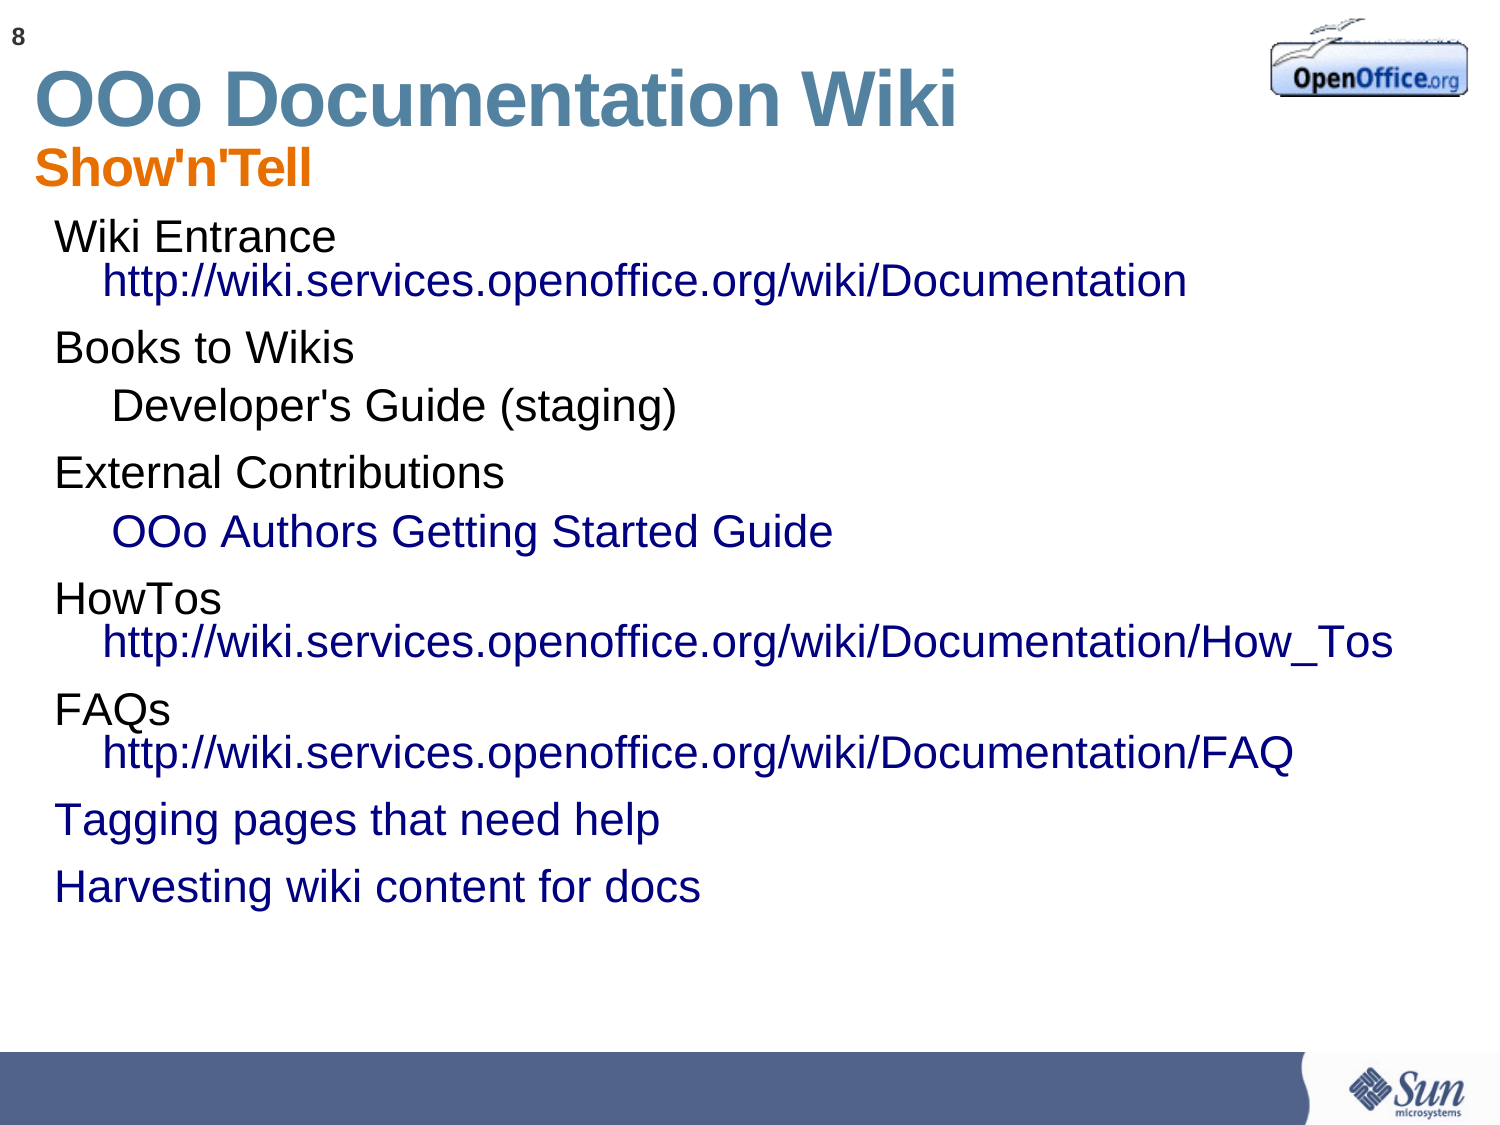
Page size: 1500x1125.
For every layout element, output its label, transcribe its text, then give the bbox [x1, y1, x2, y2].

list Wiki Entrance http://wiki.services.openoffice.org/wiki/Documentation Books to Wikis Developer's Guide (staging) External Contributions OOo Authors Getting Started Guide HowTos http://wiki.services.openoffice.org/wiki/Documentation/How_Tos FAQs http://wiki.services.openoffice.org/wiki/Documentation/FAQ Tagging pages that need help Harvesting wiki content for docs [34, 217, 1414, 1027]
picture [1269, 17, 1470, 97]
picture [0, 1052, 1500, 1125]
title OOo Documentation Wiki Show'n'Tell [34, 63, 1262, 207]
